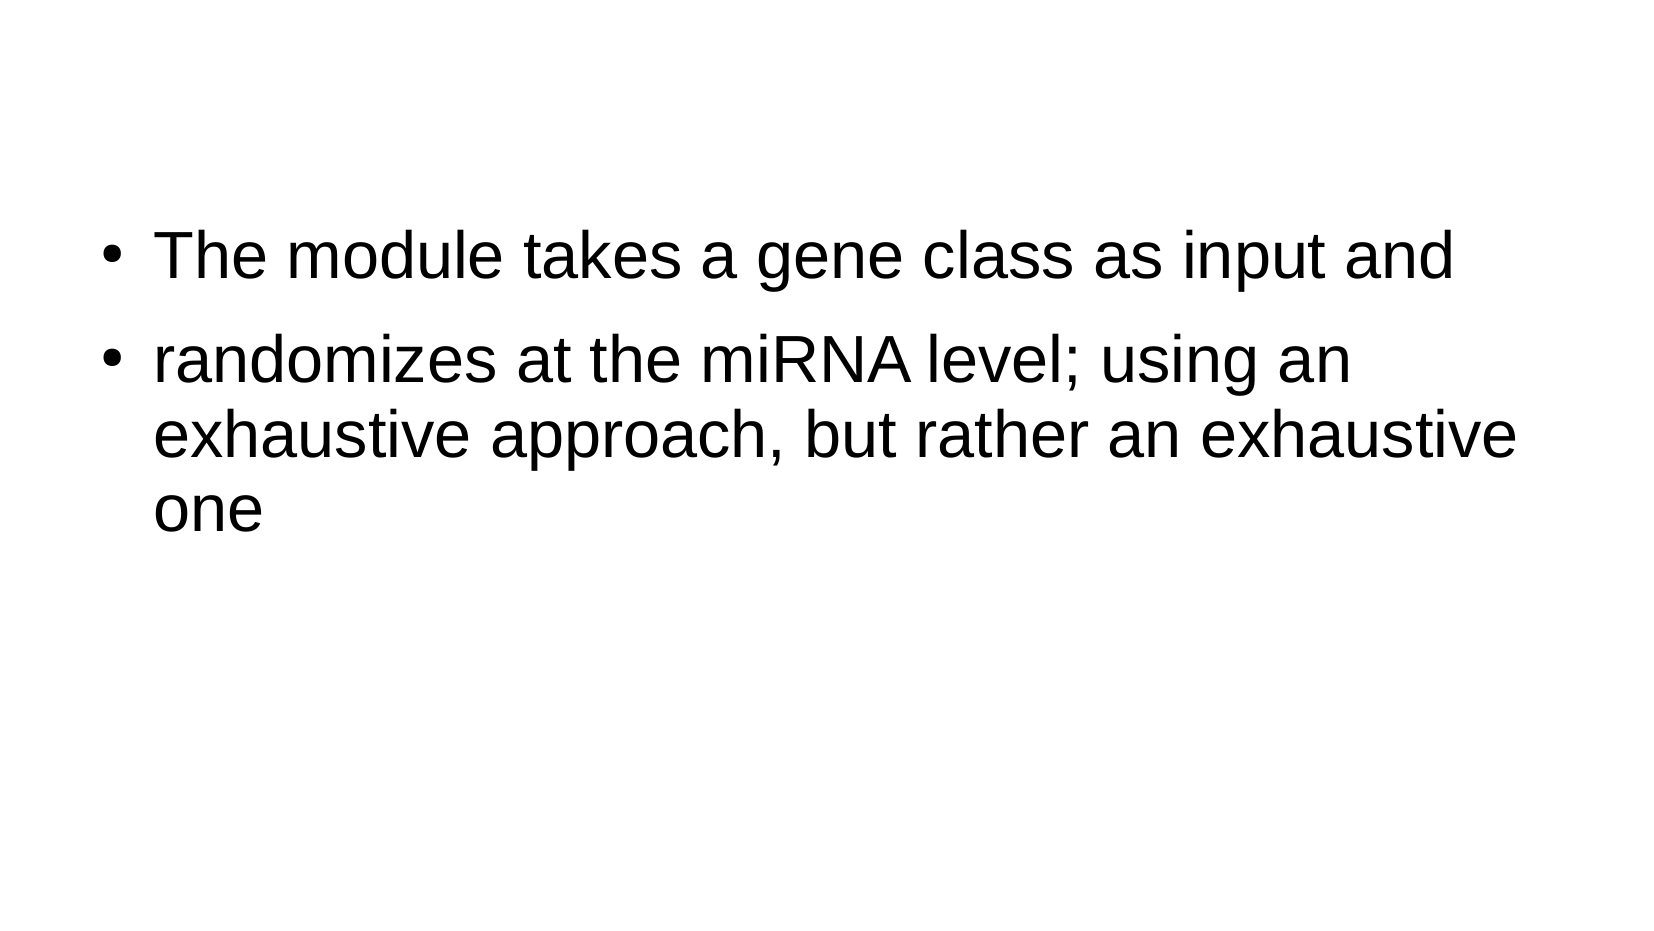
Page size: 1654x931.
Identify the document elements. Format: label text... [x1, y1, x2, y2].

list The module takes a gene class as input and randomizes at the miRNA level; using an exhaustive approach, but rather an exhaustive one [82, 217, 1571, 758]
